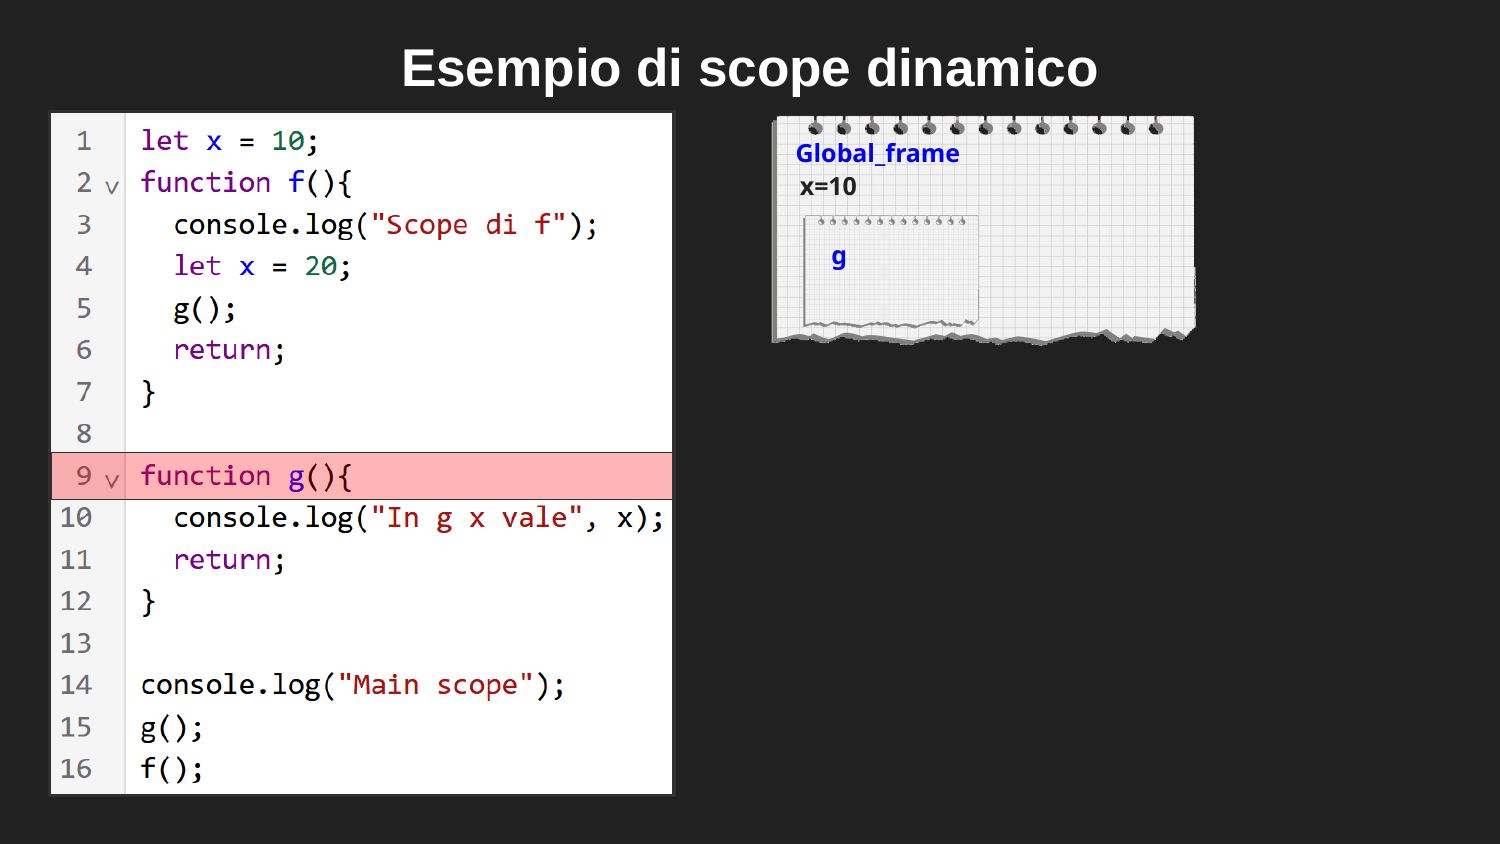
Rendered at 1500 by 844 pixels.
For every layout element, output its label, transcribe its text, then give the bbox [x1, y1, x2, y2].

text_box [51, 452, 673, 500]
text_box x=10 [784, 176, 1062, 216]
title Esempio di scope dinamico [51, 18, 1449, 113]
picture [51, 112, 673, 452]
picture [51, 500, 673, 794]
text_box Global_frame [780, 143, 1057, 183]
text_box g [816, 245, 928, 285]
picture [764, 112, 1206, 350]
